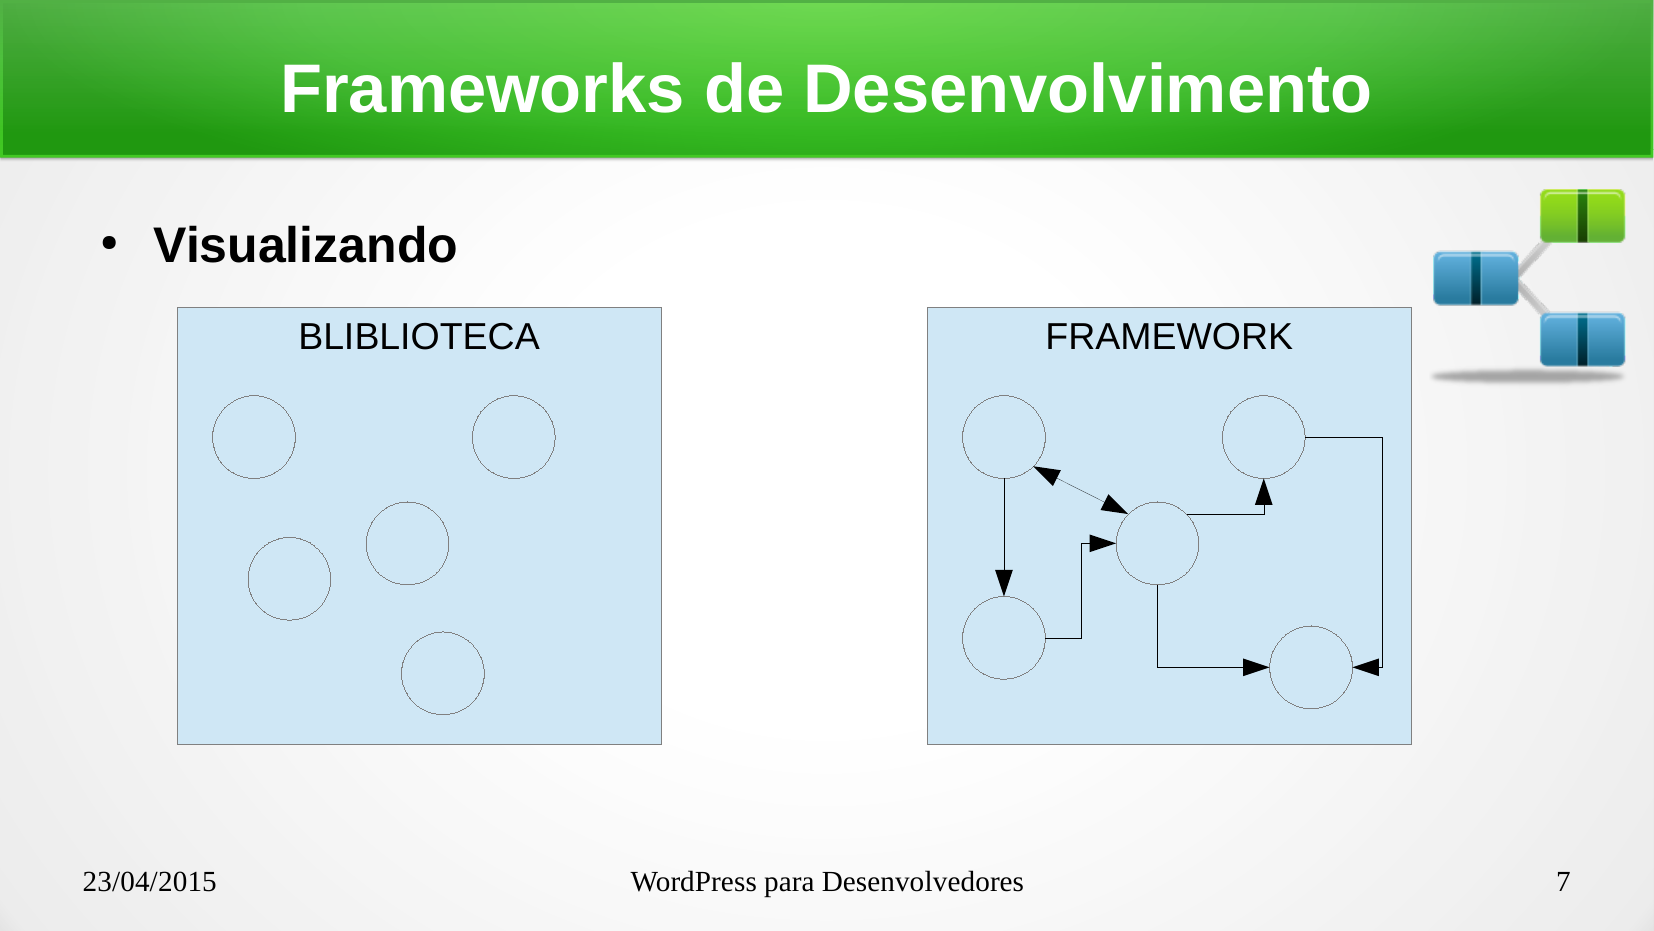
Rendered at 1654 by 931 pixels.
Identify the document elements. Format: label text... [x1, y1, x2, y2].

text_box [366, 501, 449, 585]
list Visualizando [82, 188, 1642, 910]
text_box [212, 395, 296, 479]
title Frameworks de Desenvolvimento [82, 35, 1571, 142]
text_box [1116, 501, 1199, 585]
text_box [962, 395, 1046, 479]
text_box [1269, 625, 1353, 709]
text_box [472, 395, 556, 479]
text_box [248, 537, 331, 621]
text_box [962, 596, 1046, 680]
text_box BLIBLIOTECA [177, 307, 662, 745]
text_box FRAMEWORK [927, 307, 1412, 745]
text_box [401, 631, 485, 715]
picture [1429, 188, 1630, 389]
text_box [1222, 395, 1306, 479]
